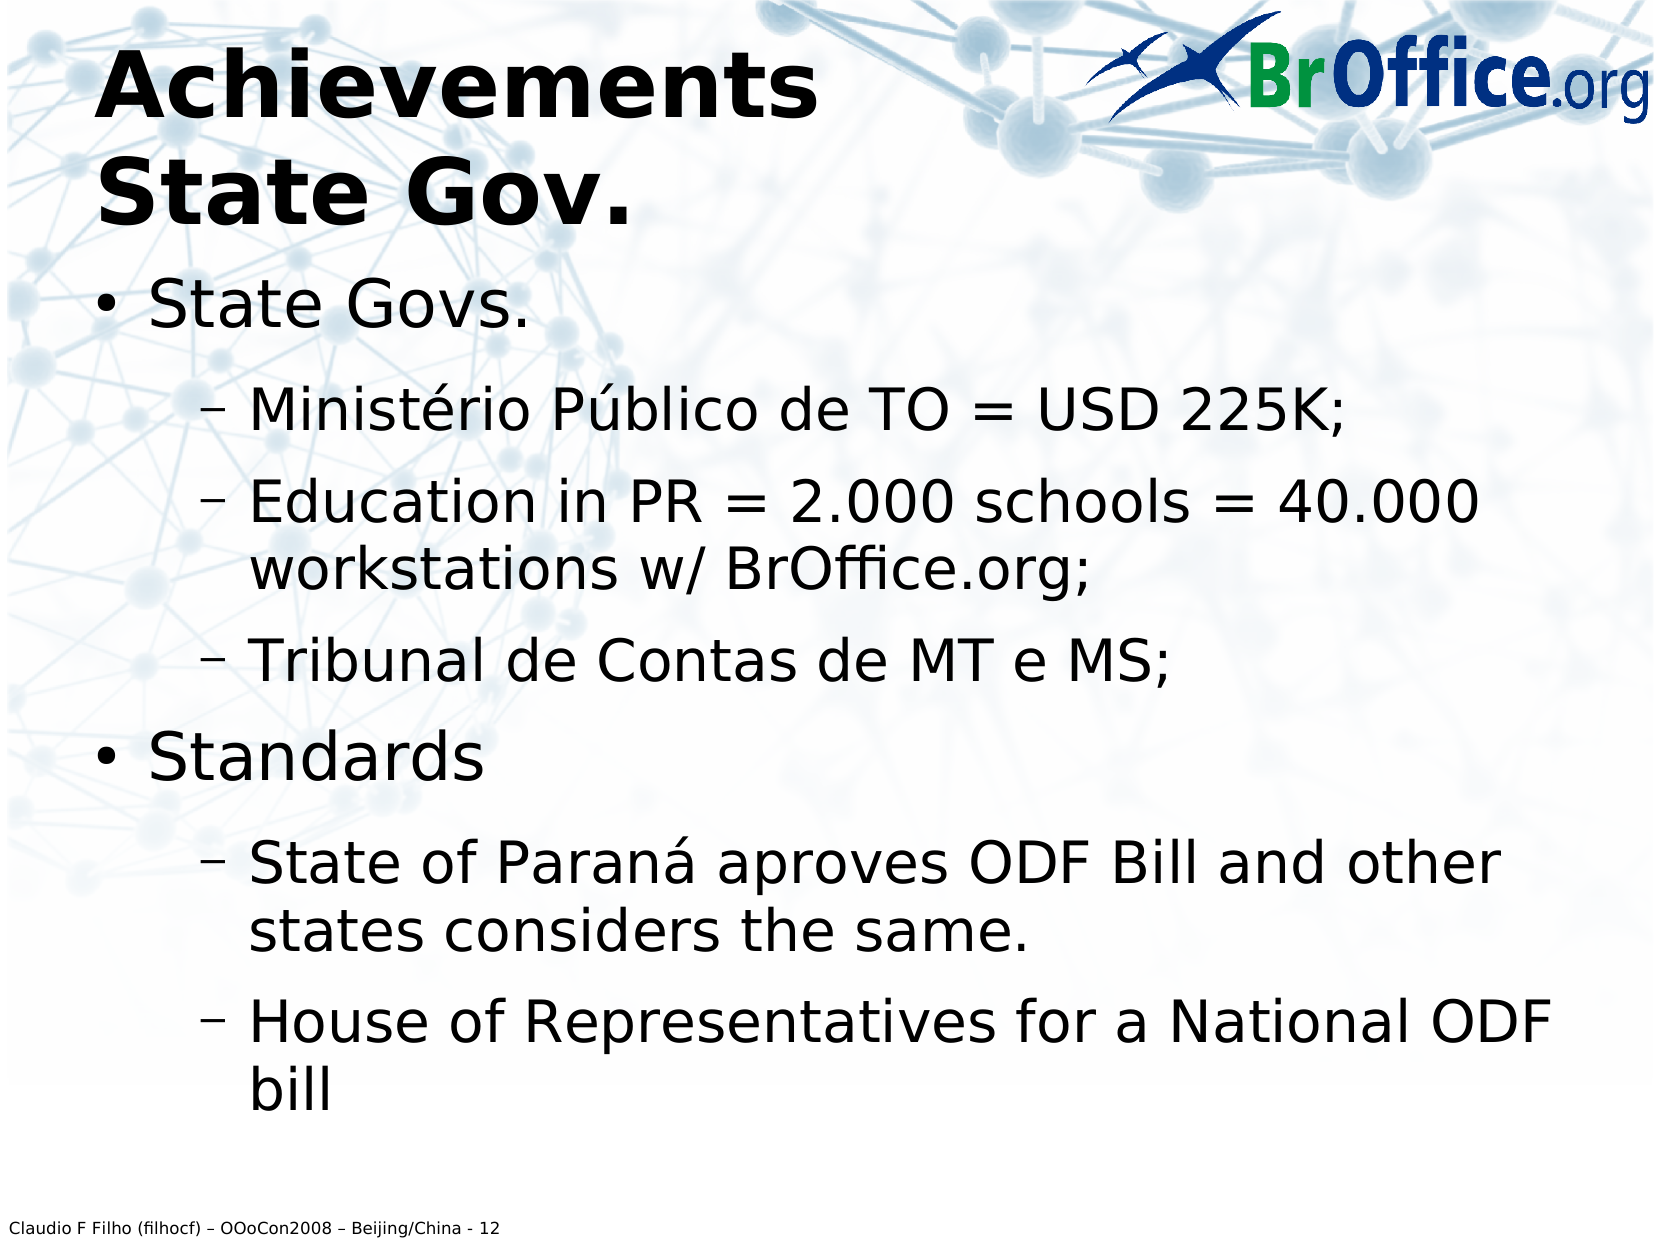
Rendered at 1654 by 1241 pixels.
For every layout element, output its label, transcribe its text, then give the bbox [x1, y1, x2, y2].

title Achievements State Gov. [94, 31, 1595, 246]
picture [7, 0, 1654, 1241]
list State Govs. Ministério Público de TO = USD 225K; Education in PR = 2.000 schools = 40.000 workstations w/ BrOffice.org; Tribunal de Contas de MT e MS; Standards State of Paraná aproves ODF Bill and other states considers the same. House of Representatives for a National ODF bill [76, 265, 1625, 1158]
